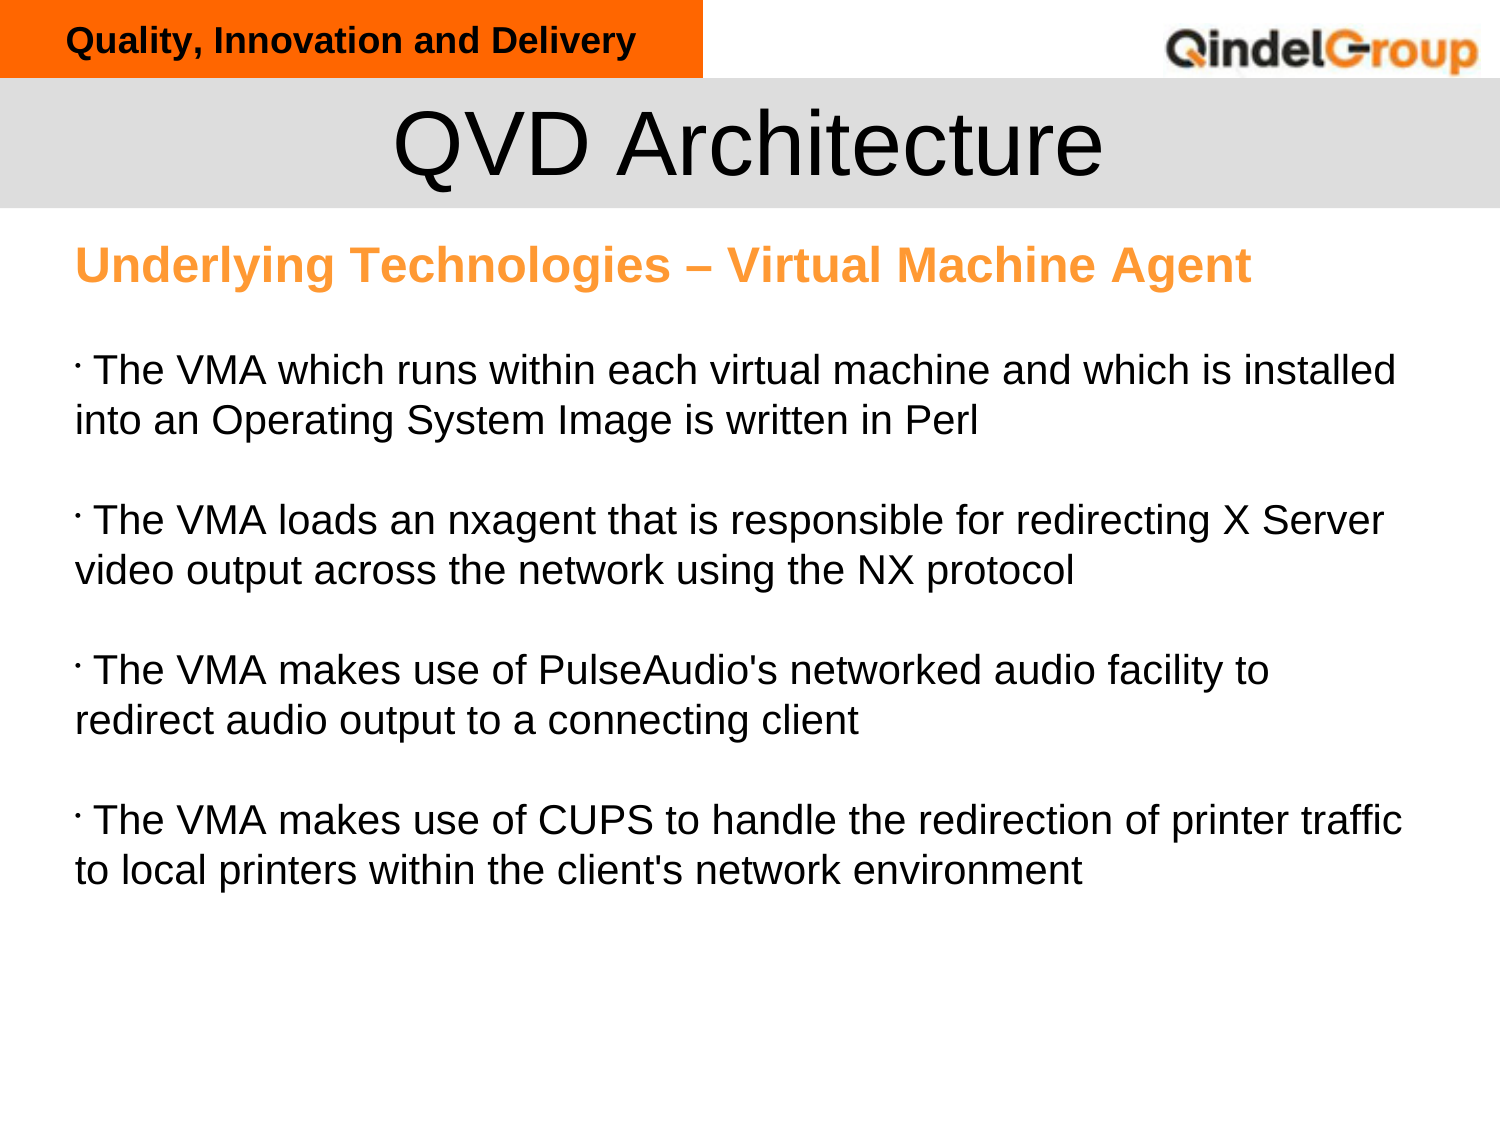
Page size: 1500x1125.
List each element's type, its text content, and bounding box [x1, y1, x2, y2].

text_box Underlying Technologies – Virtual Machine Agent The VMA which runs within each virtual machine and which is installed into an Operating System Image is written in Perl The VMA loads an nxagent that is responsible for redirecting X Server video output across the network using the NX protocol The VMA makes use of PulseAudio's networked audio facility to redirect audio output to a connecting client The VMA makes use of CUPS to handle the redirection of printer traffic to local printers within the client's network environment [60, 224, 1426, 901]
picture [1163, 23, 1481, 78]
title QVD Architecture [75, 45, 1426, 224]
